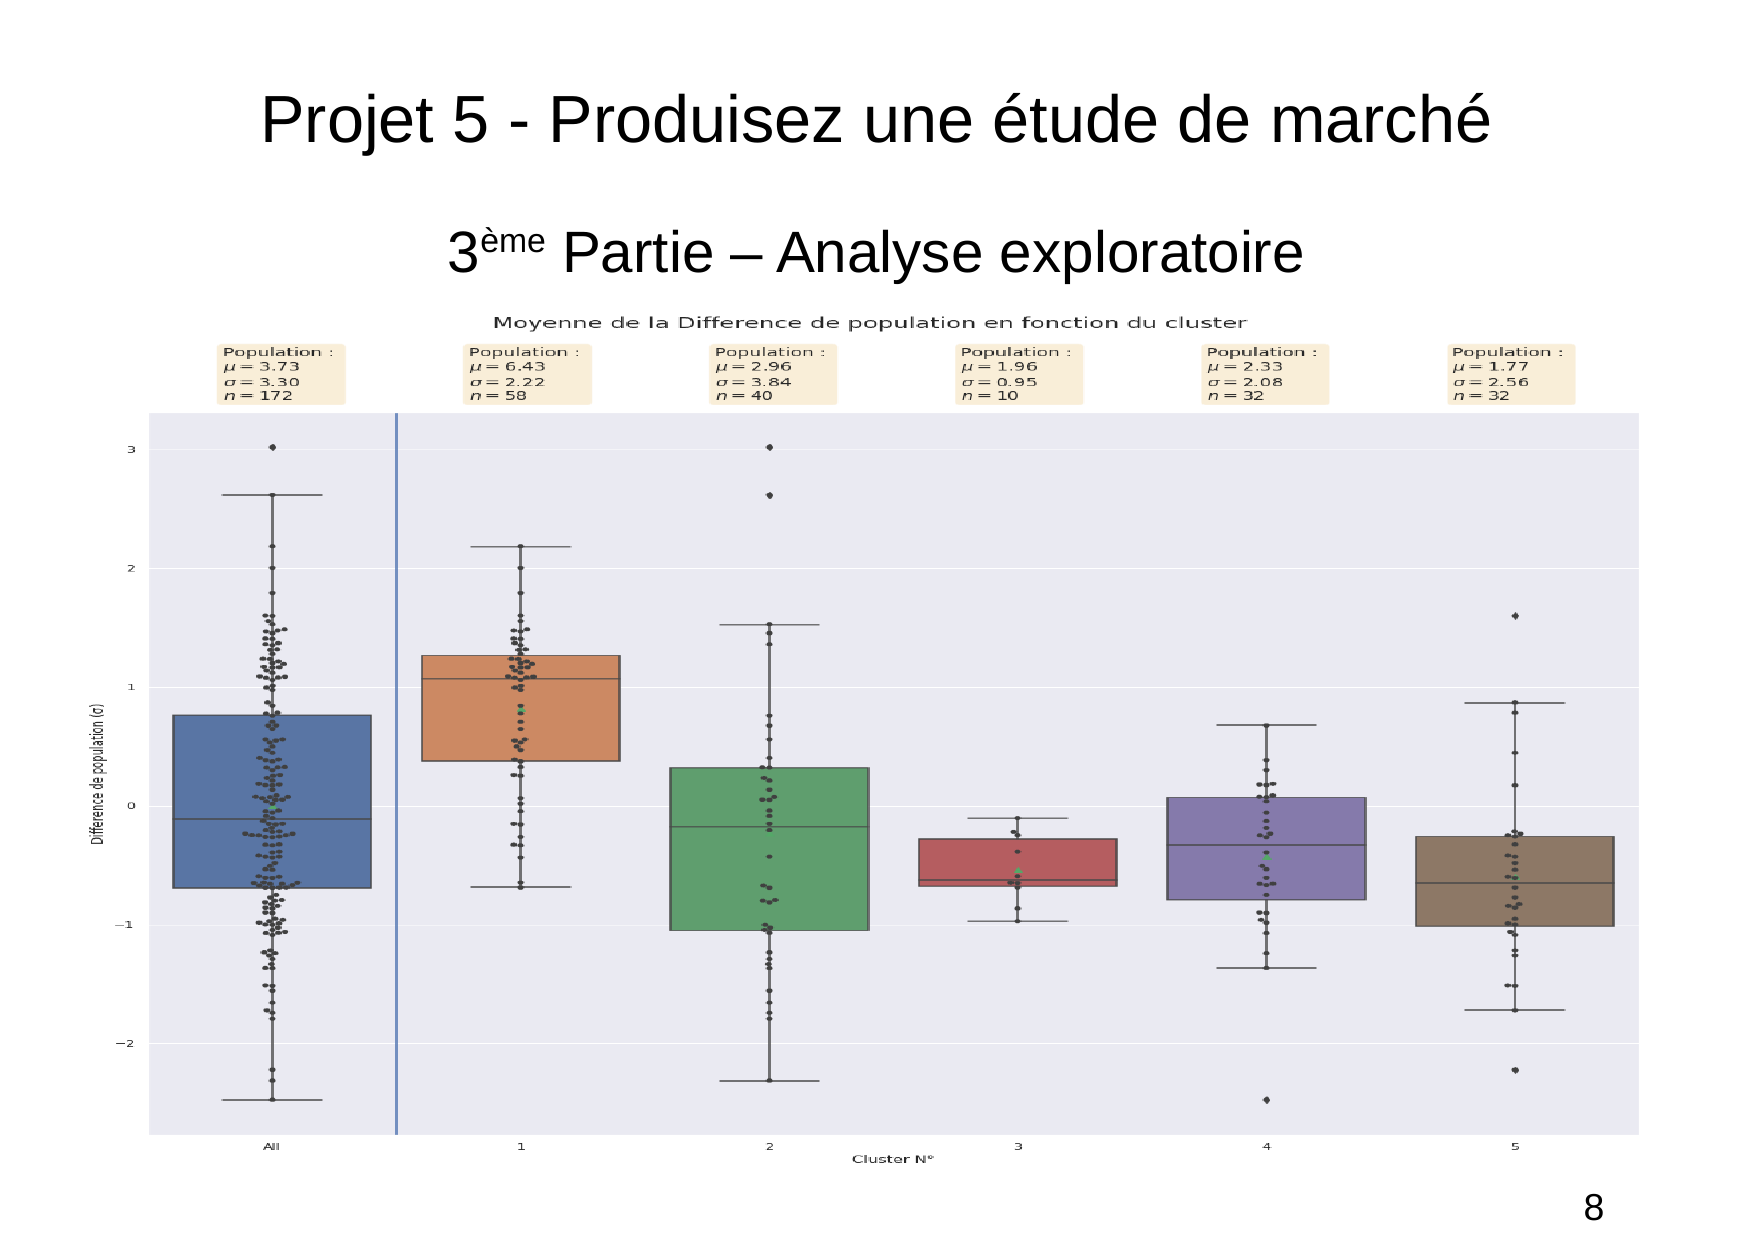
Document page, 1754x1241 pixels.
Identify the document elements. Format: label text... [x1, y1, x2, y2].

subtitle 3ème Partie – Analyse exploratoire [140, 188, 1614, 307]
picture [82, 307, 1654, 1173]
title Projet 5 - Produisez une étude de marché [140, 48, 1614, 188]
text_box <numéro> [1568, 1178, 1754, 1241]
